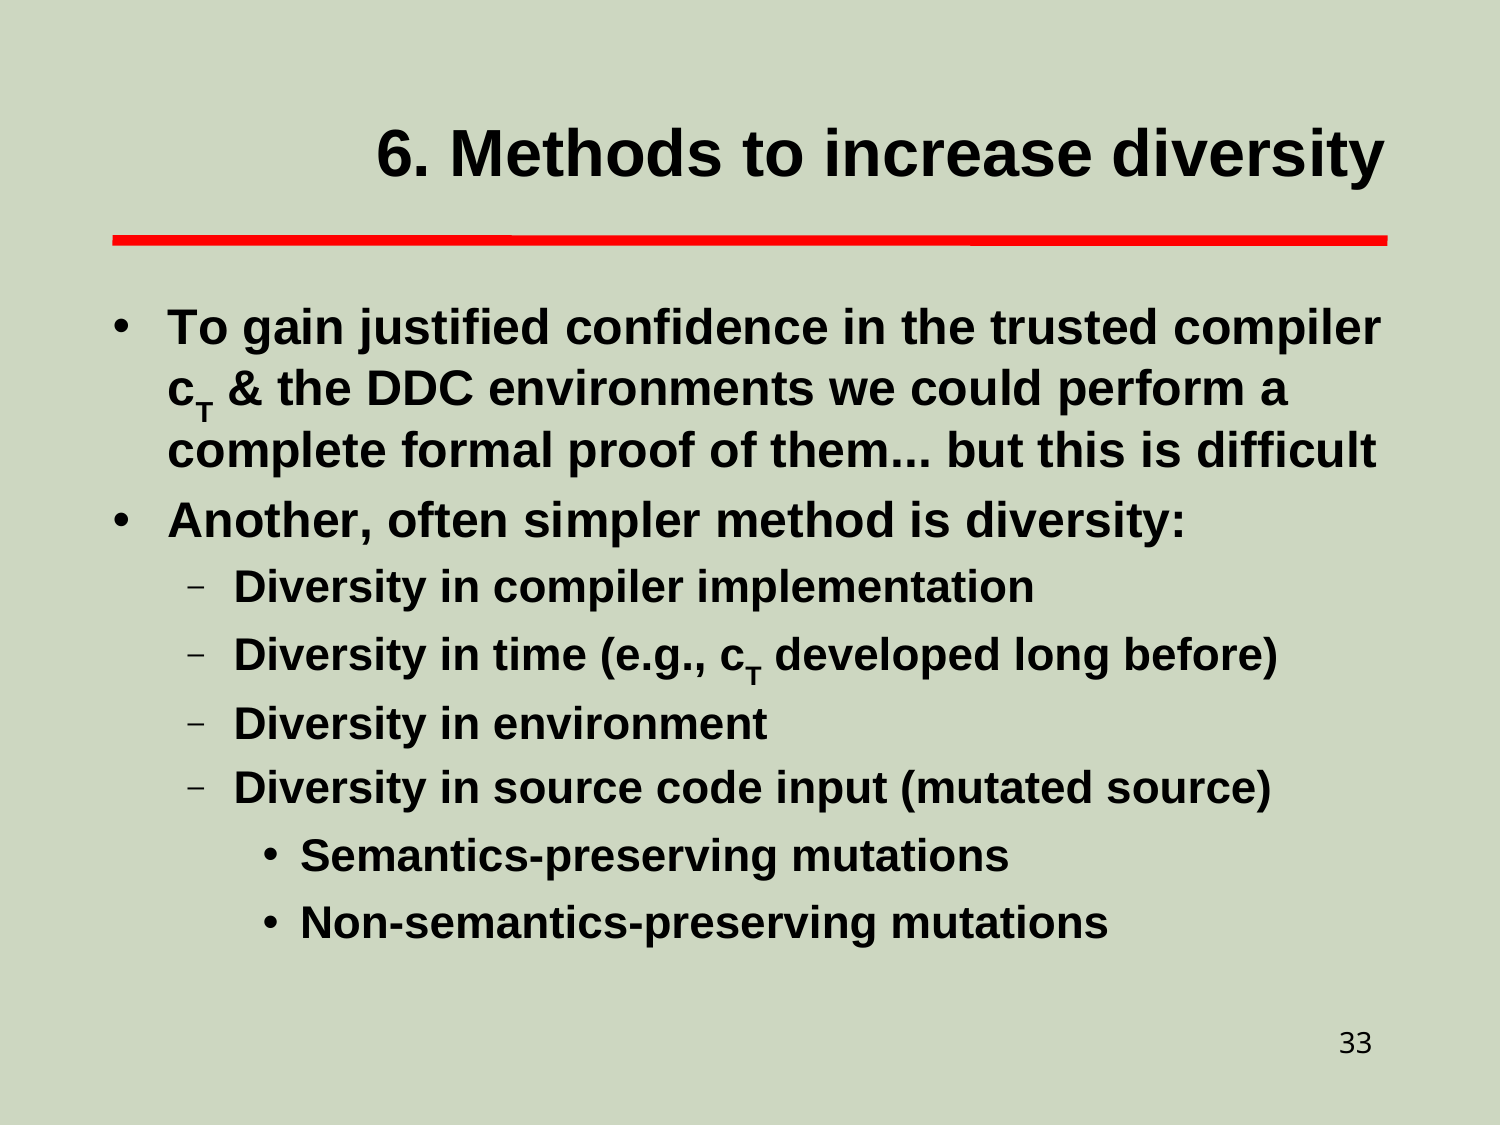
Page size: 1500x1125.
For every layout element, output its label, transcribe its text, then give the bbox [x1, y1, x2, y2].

title 6. Methods to increase diversity [124, 93, 1387, 216]
list To gain justified confidence in the trusted compiler cT & the DDC environments we could perform a complete formal proof of them... but this is difficult Another, often simpler method is diversity: Diversity in compiler implementation Diversity in time (e.g., cT developed long before) Diversity in environment Diversity in source code input (mutated source) Semantics-preserving mutations Non-semantics-preserving mutations [112, 299, 1387, 1099]
